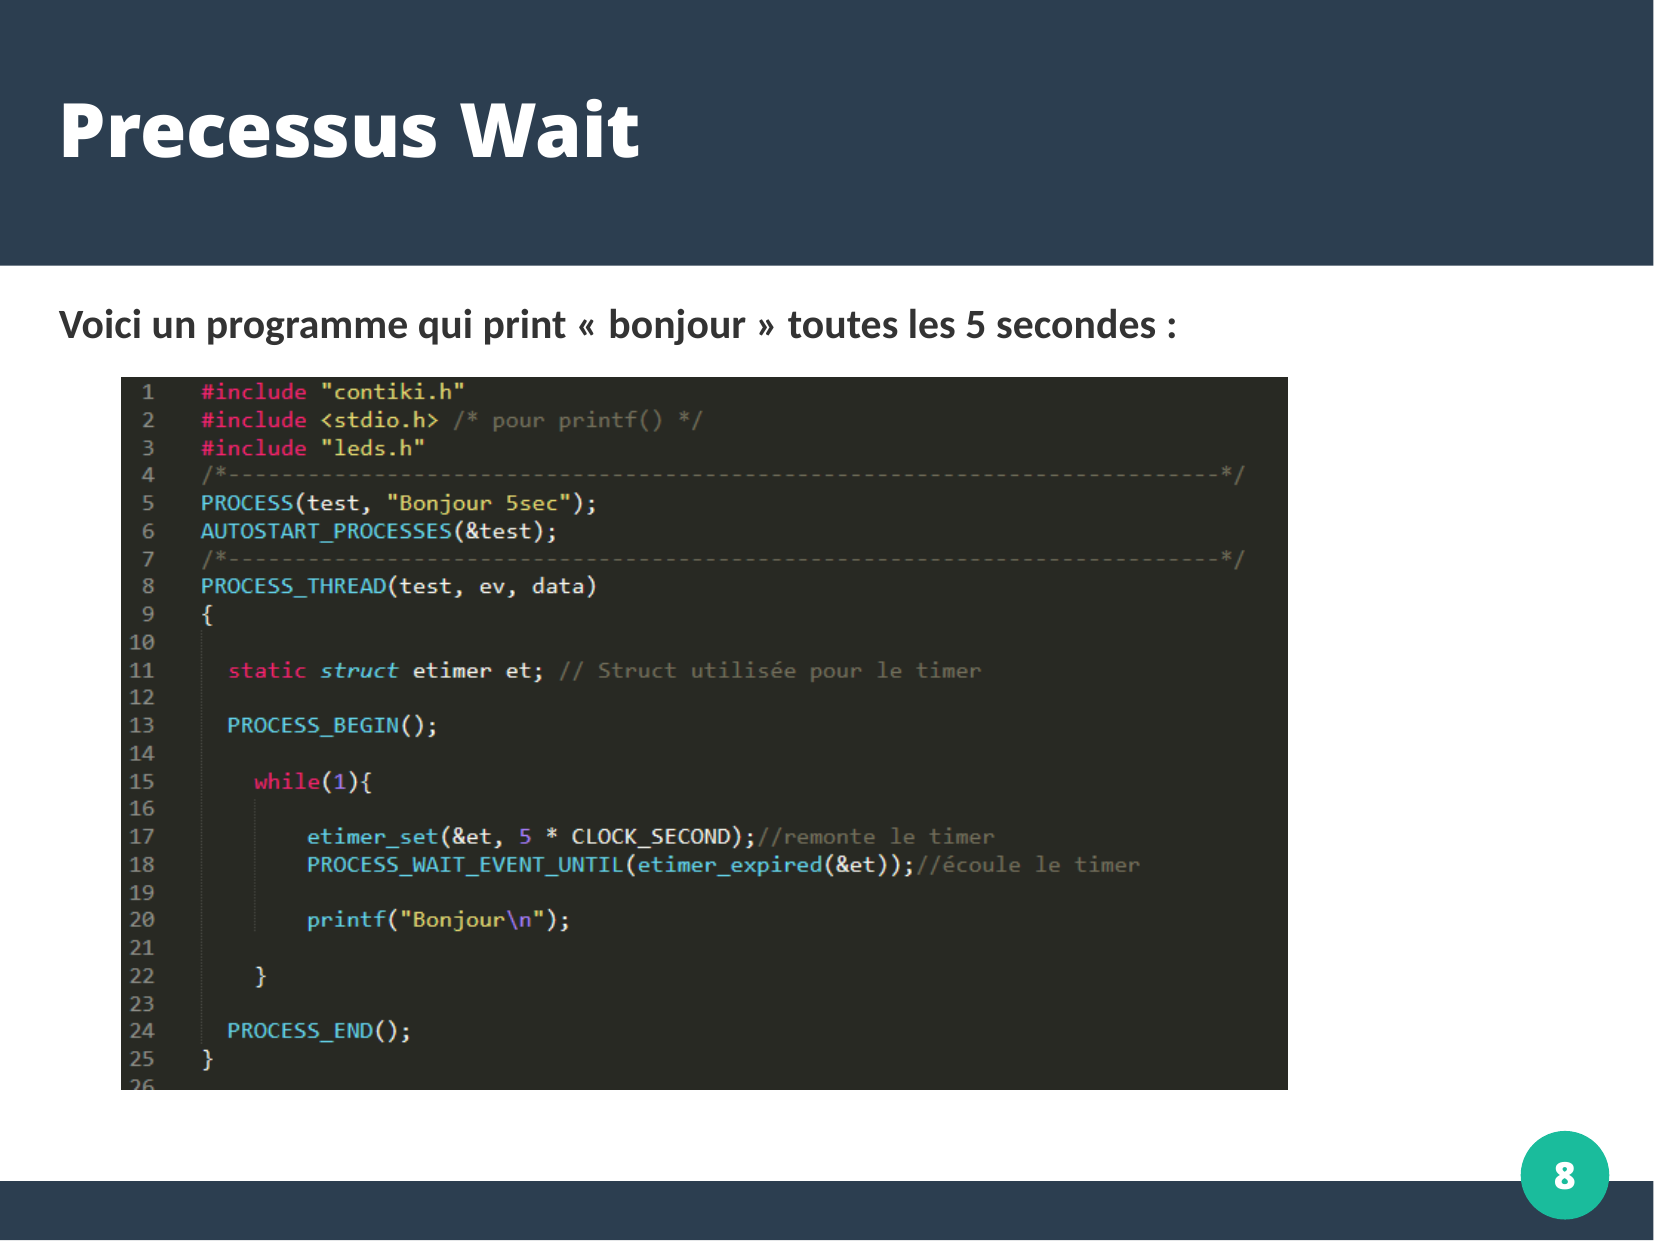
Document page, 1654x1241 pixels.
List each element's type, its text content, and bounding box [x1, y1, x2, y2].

list Voici un programme qui print « bonjour » toutes les 5 secondes : [59, 307, 1595, 1134]
title Precessus Wait [59, 49, 1595, 207]
picture [121, 377, 1288, 1090]
